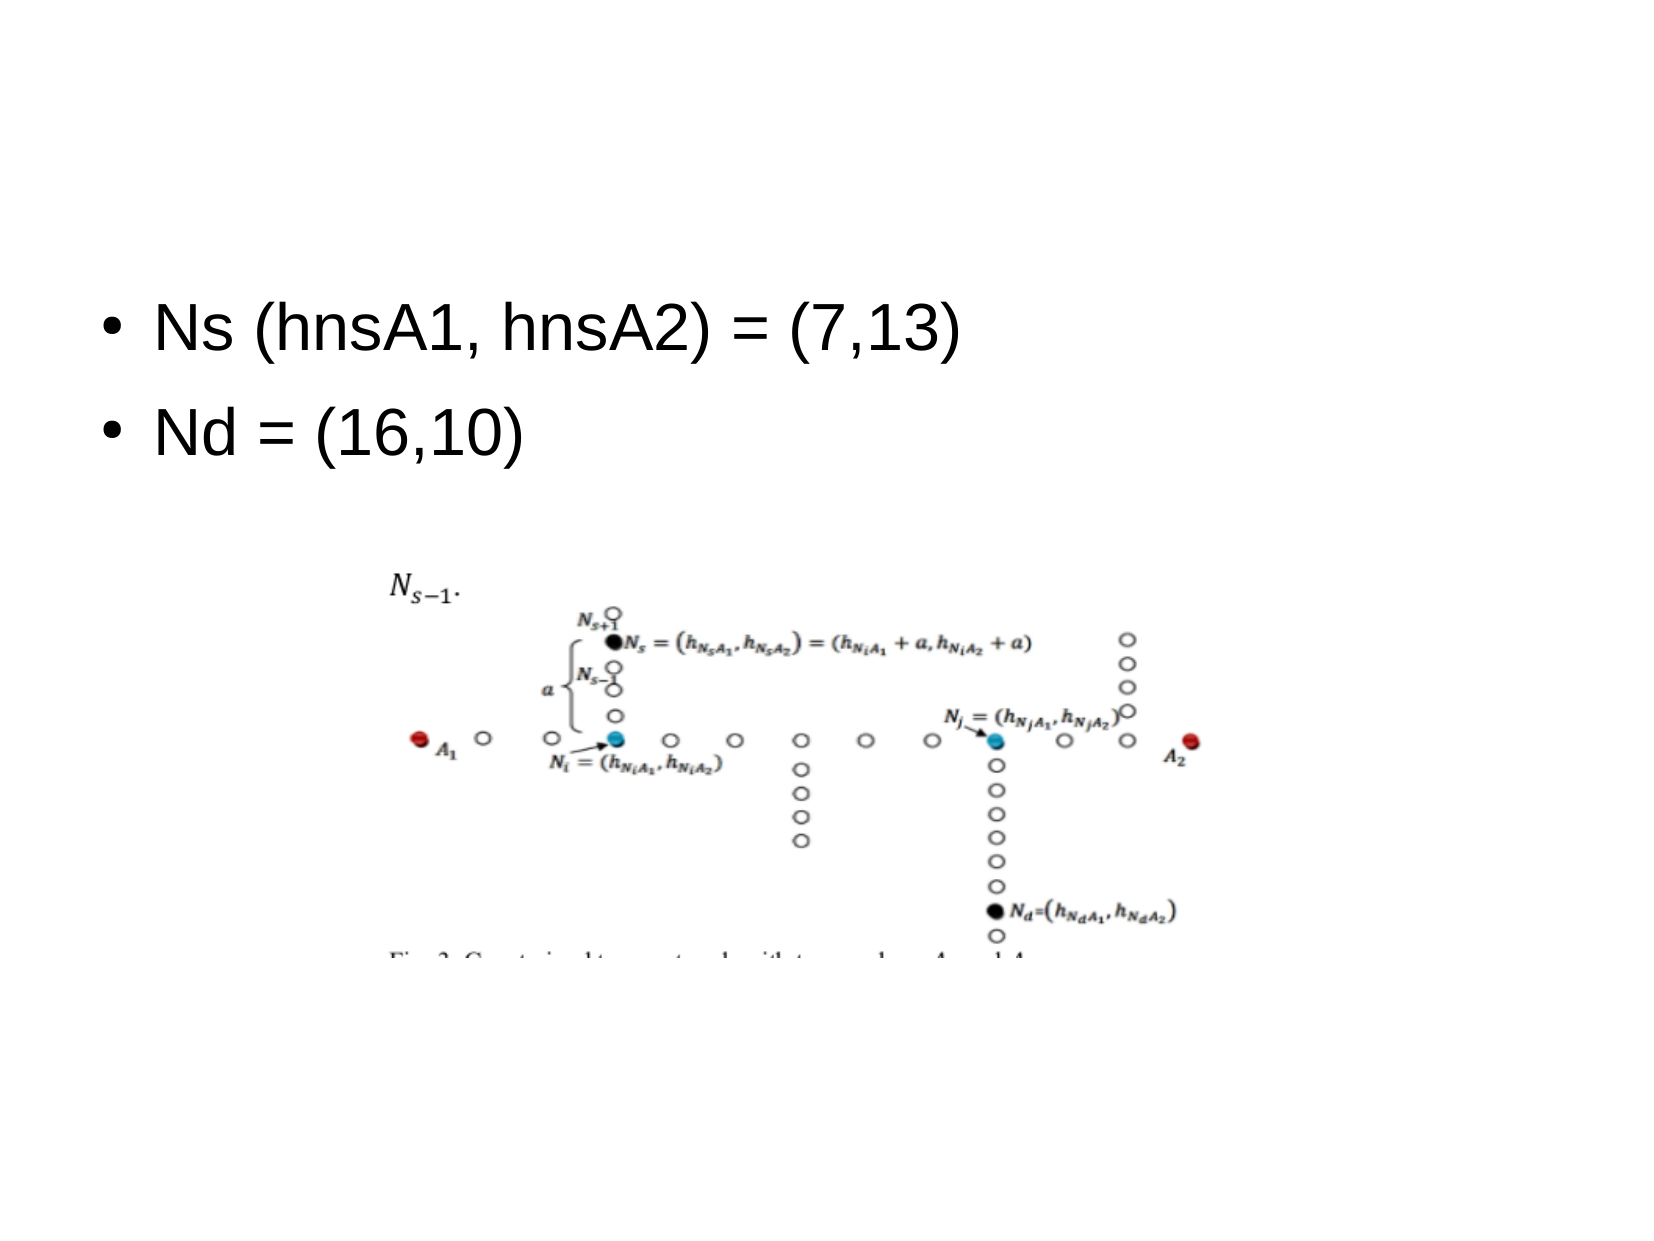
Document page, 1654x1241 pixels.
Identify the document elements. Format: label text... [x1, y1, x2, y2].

list Ns (hnsA1, hnsA2) = (7,13) Nd = (16,10) [82, 290, 1538, 1010]
picture [386, 569, 1306, 958]
